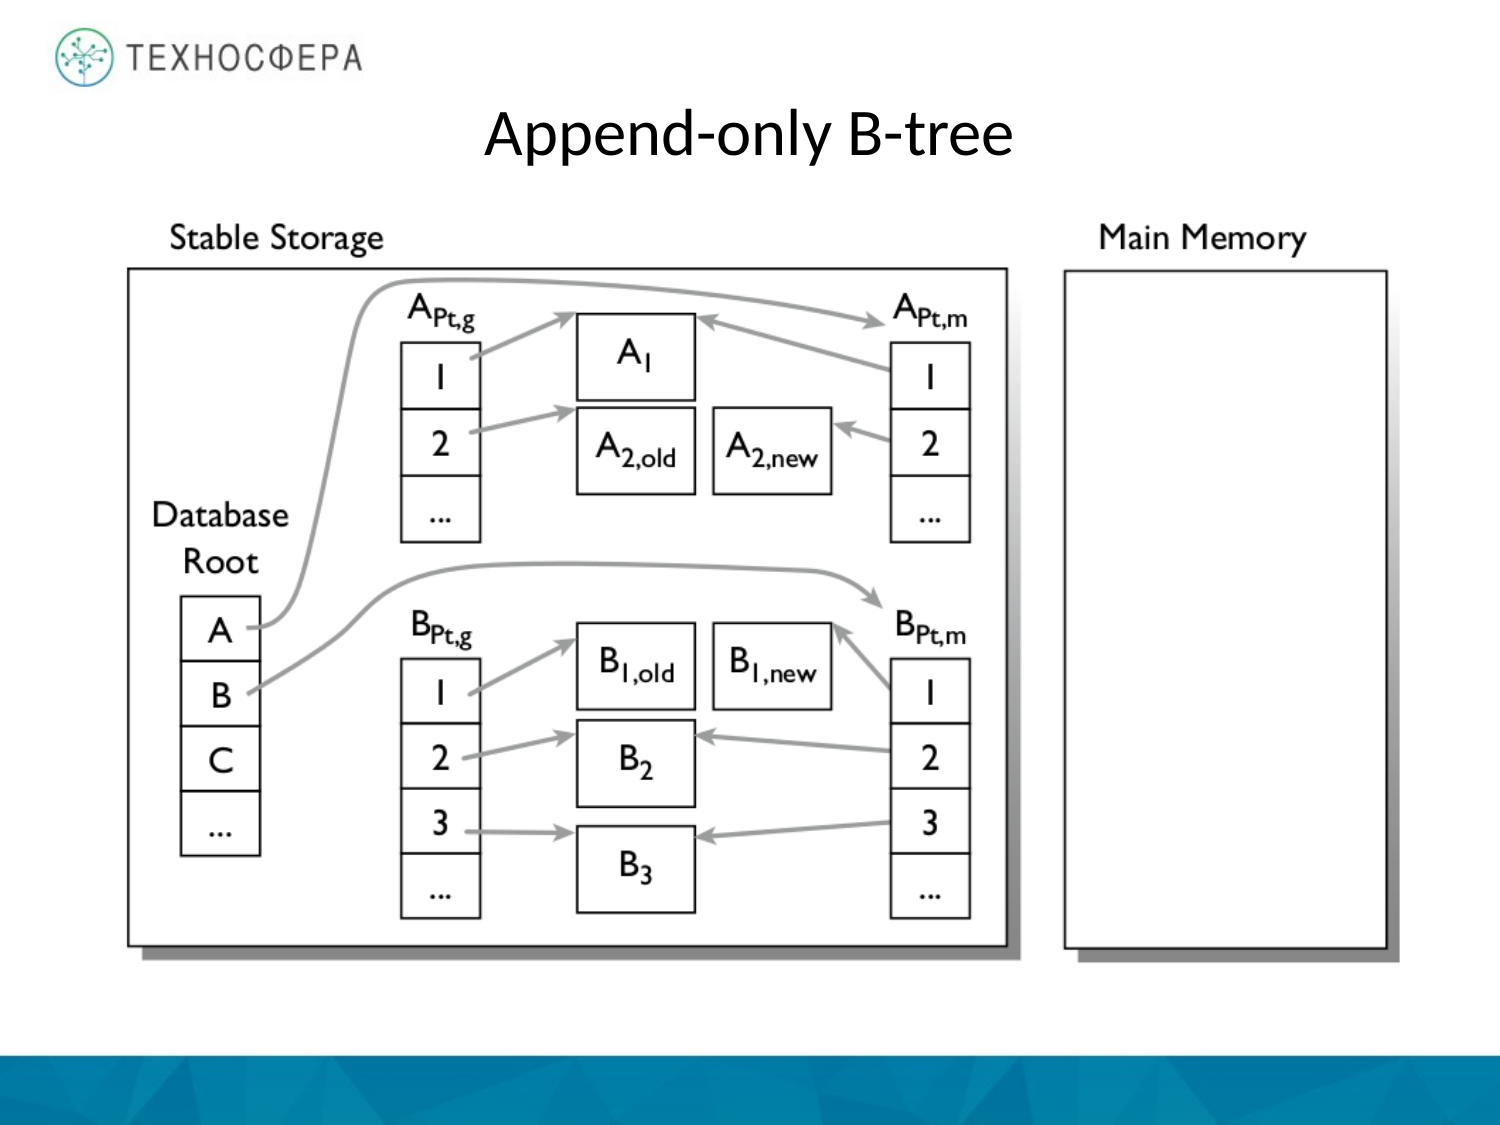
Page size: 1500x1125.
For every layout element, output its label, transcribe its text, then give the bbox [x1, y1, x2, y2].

picture [0, 0, 1500, 1057]
title Append-only B-tree [75, 45, 1425, 233]
